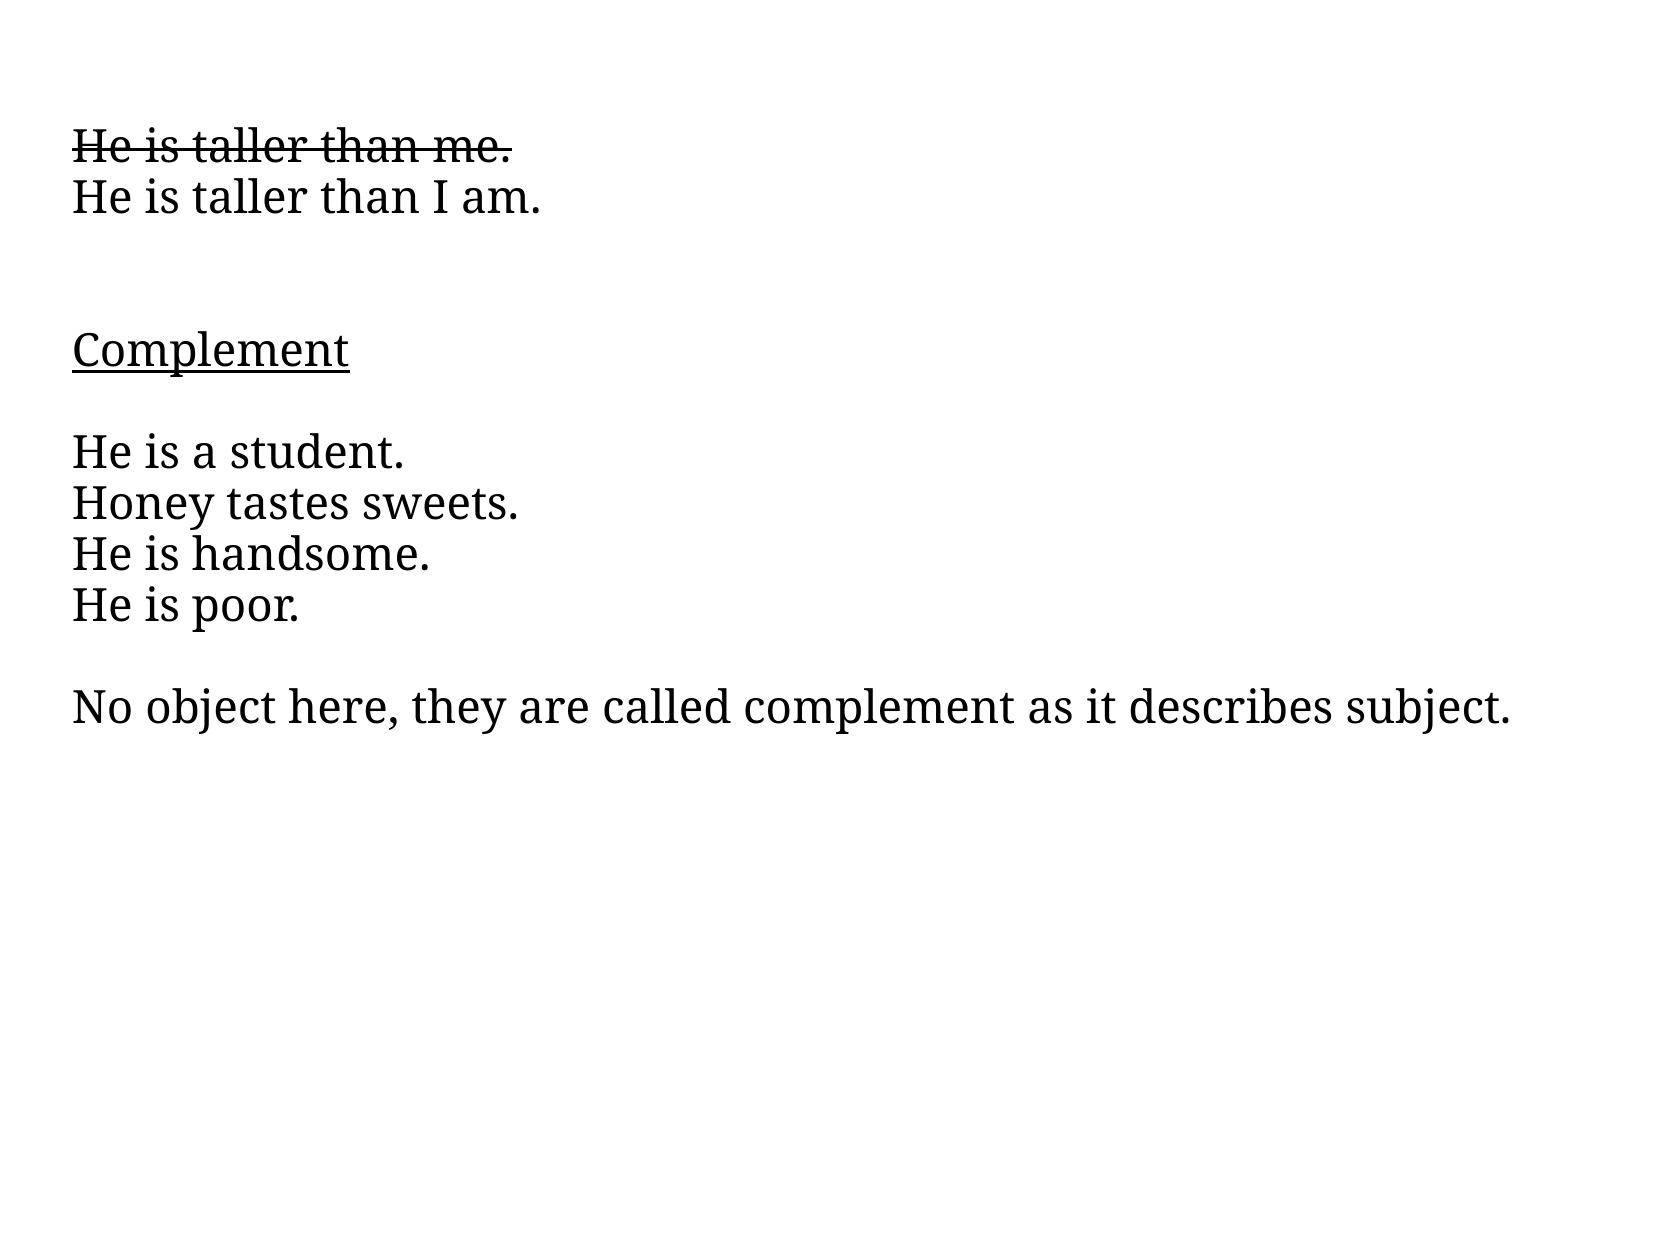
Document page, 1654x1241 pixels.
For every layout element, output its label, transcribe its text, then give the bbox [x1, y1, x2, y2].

text_box He is taller than me. He is taller than I am. Complement He is a student. Honey tastes sweets. He is handsome. He is poor. No object here, they are called complement as it describes subject. [71, 120, 1560, 1140]
